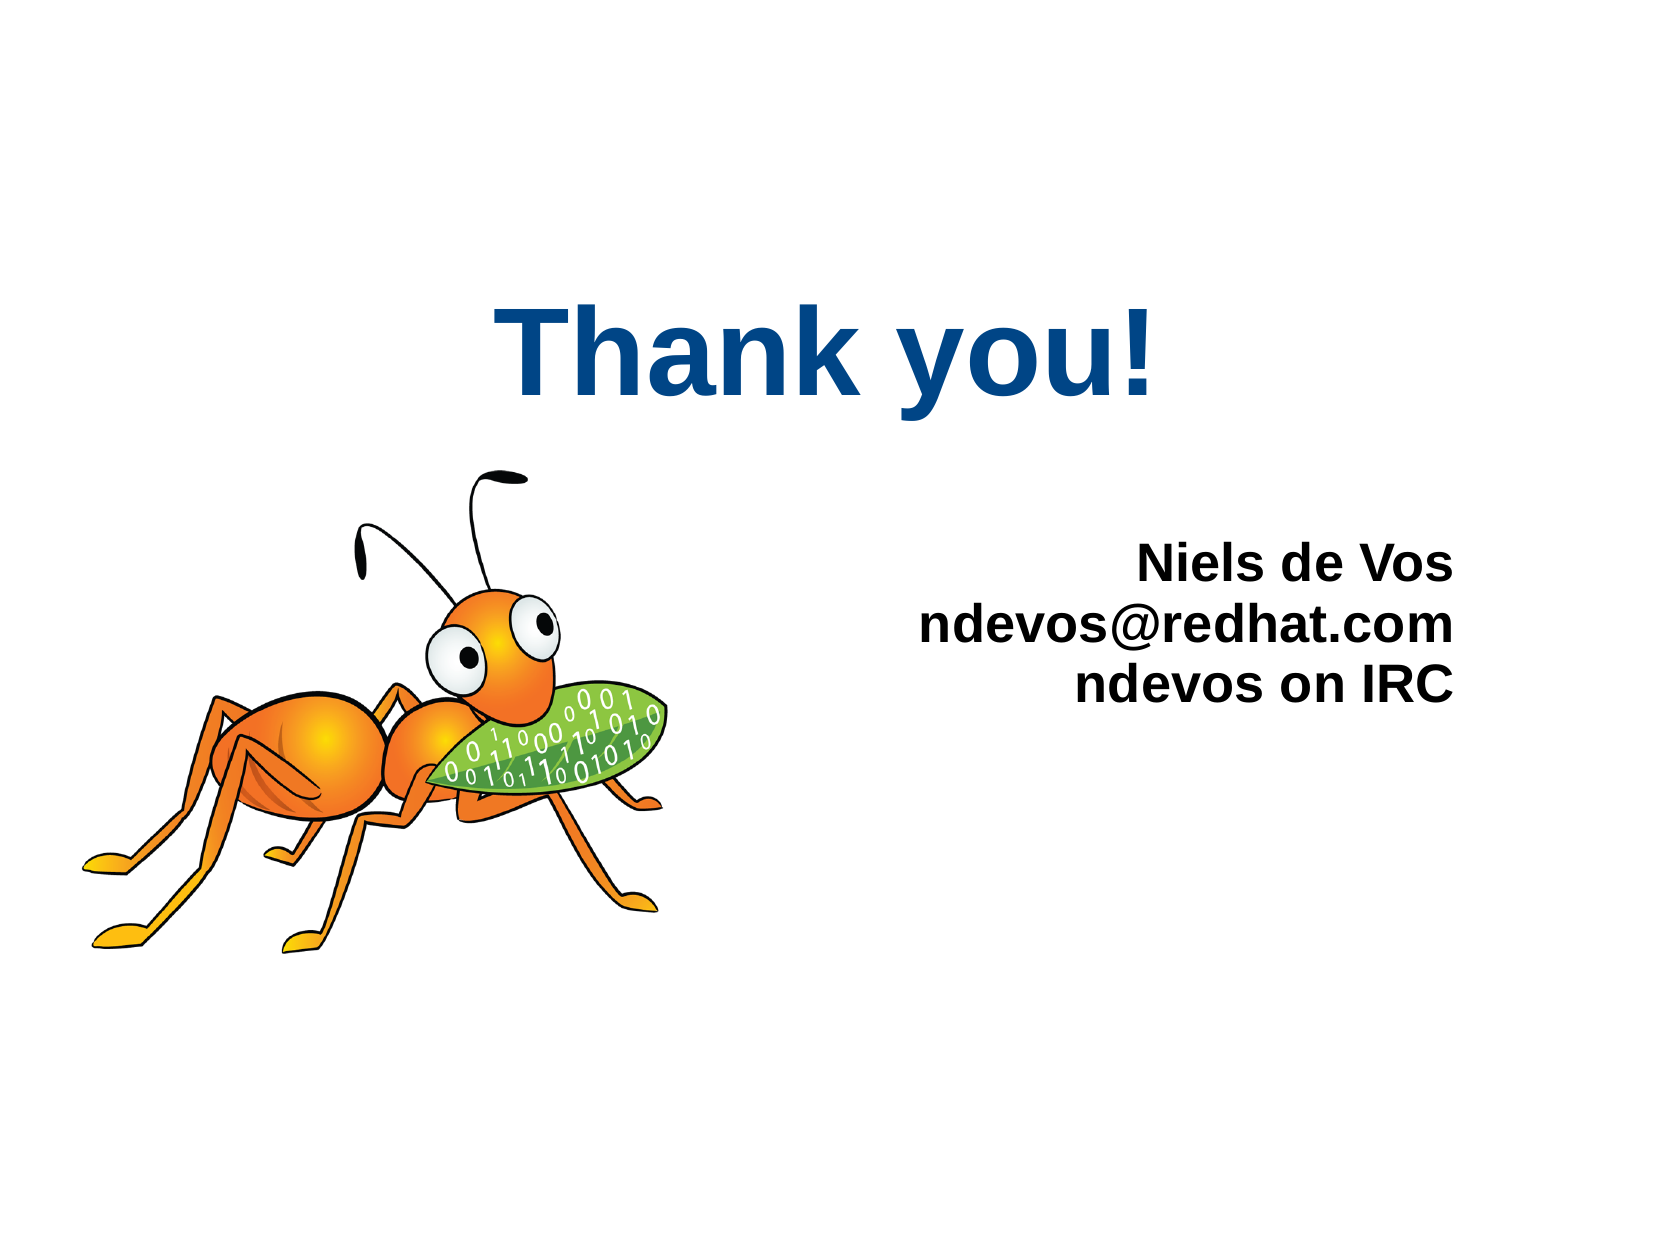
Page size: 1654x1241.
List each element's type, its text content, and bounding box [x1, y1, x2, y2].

text_box Niels de Vos ndevos@redhat.com ndevos on IRC [870, 464, 1471, 843]
subtitle Thank you! [82, 282, 1571, 423]
picture [74, 464, 675, 960]
